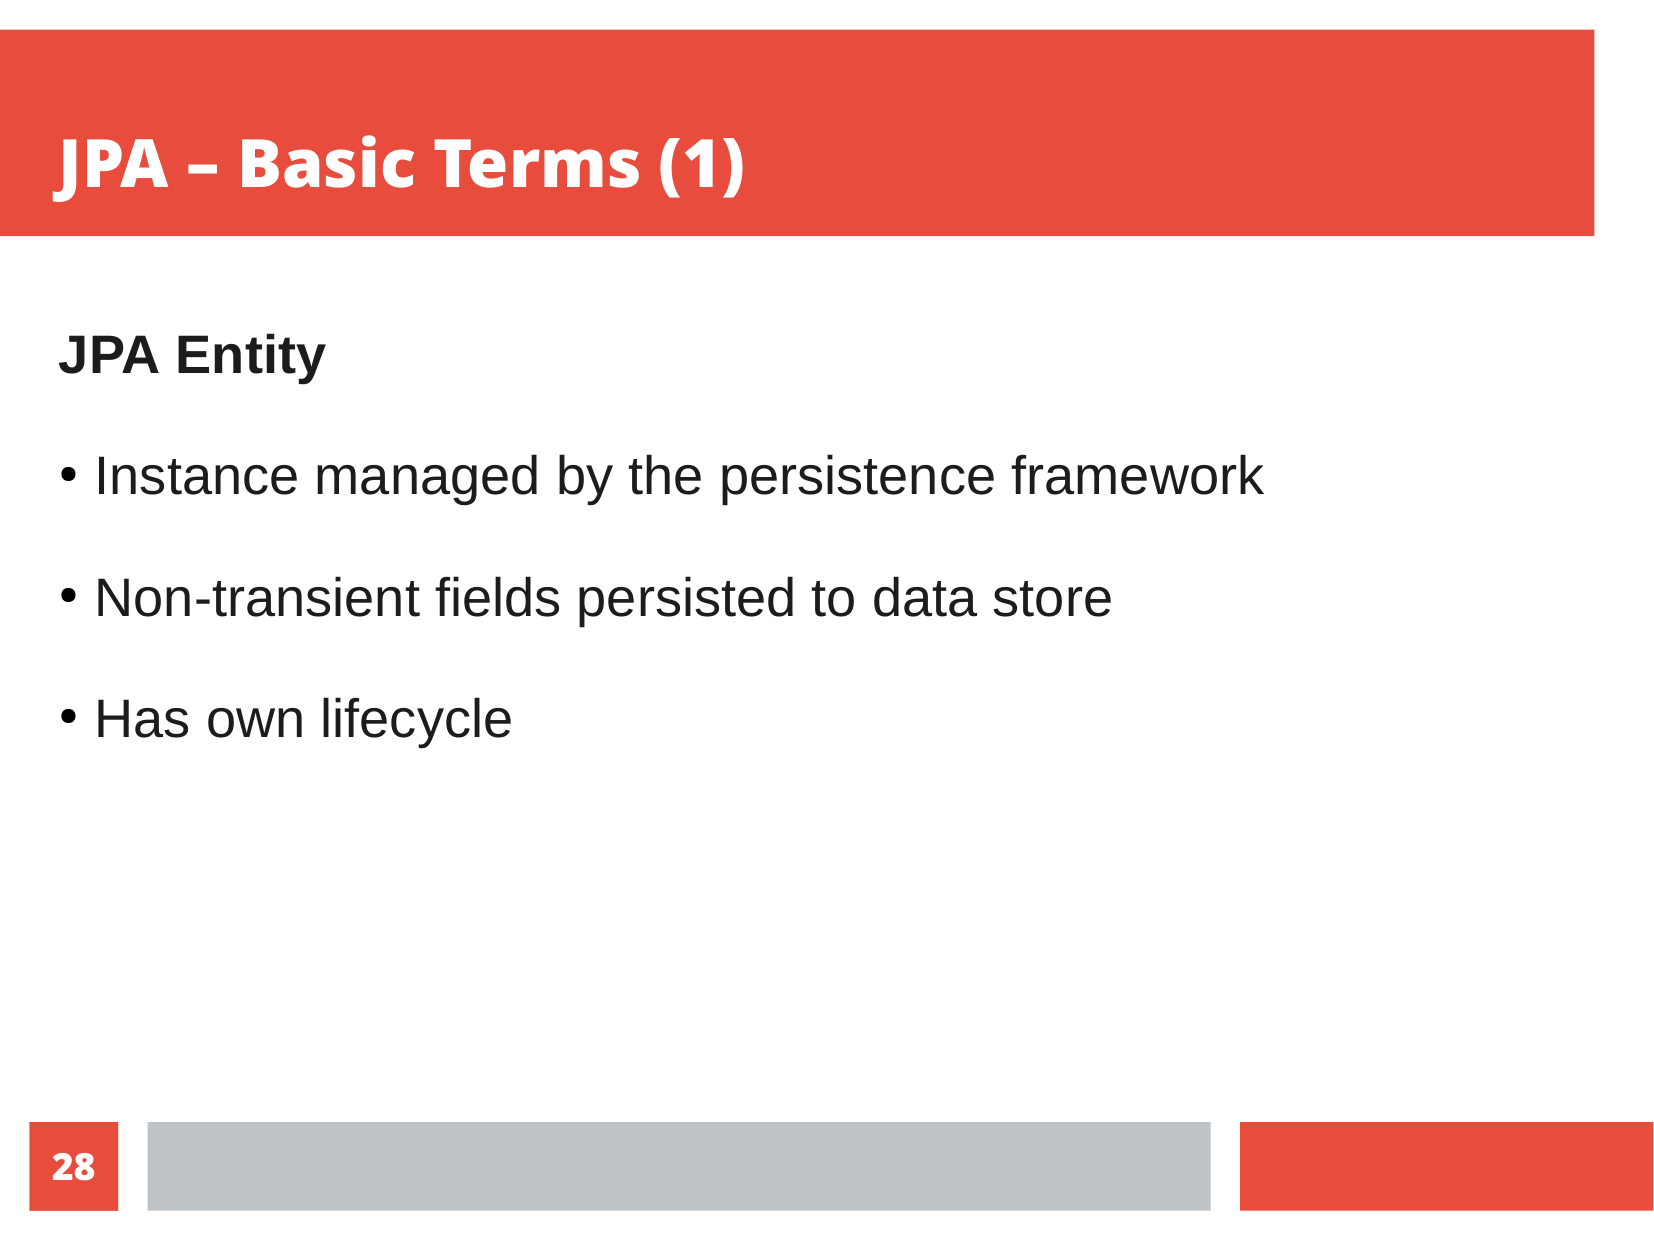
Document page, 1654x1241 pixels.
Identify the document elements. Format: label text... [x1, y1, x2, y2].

subtitle JPA Entity Instance managed by the persistence framework Non-transient fields persisted to data store Has own lifecycle [59, 324, 1565, 1093]
title JPA – Basic Terms (1) [59, 59, 1595, 207]
